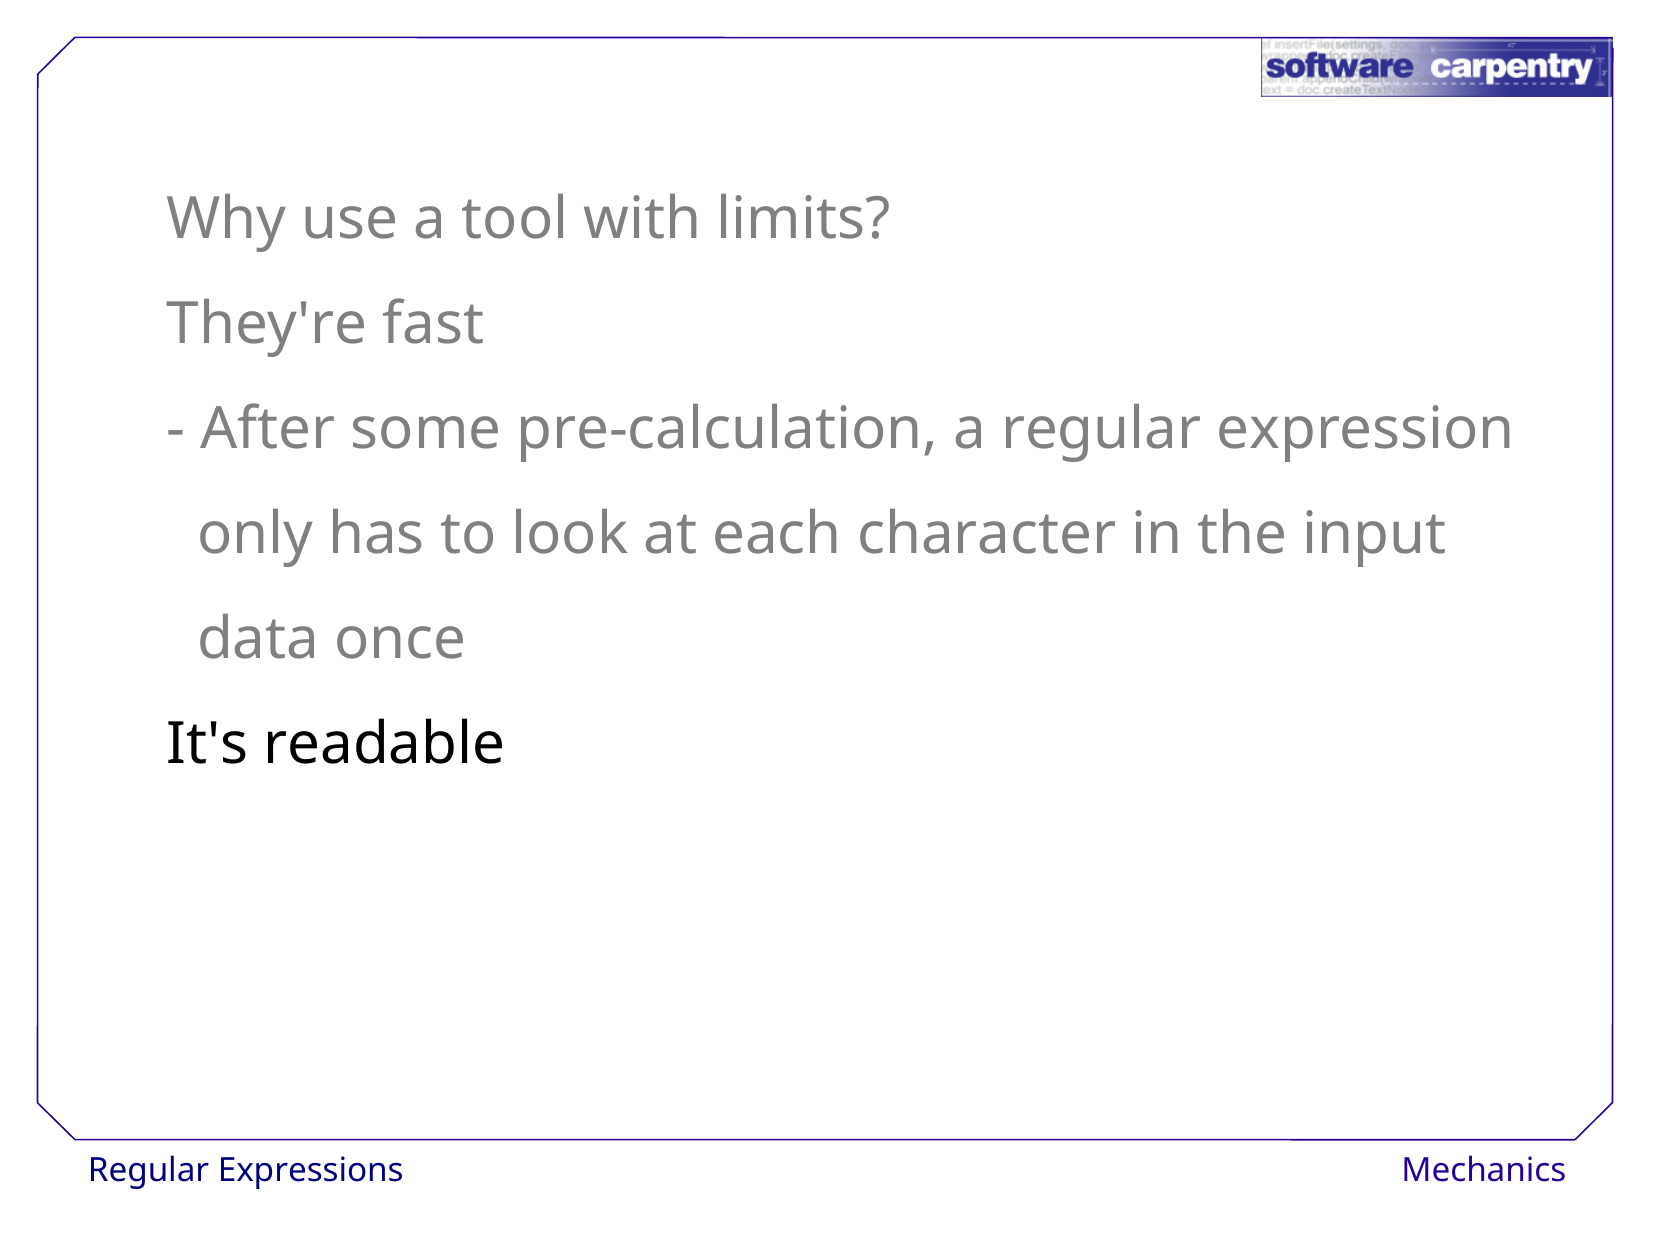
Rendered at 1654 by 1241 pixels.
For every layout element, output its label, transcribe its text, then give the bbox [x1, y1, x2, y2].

text_box Why use a tool with limits? They're fast - After some pre-calculation, a regular expression only has to look at each character in the input data once It's readable [151, 137, 1530, 784]
picture [1261, 39, 1613, 97]
